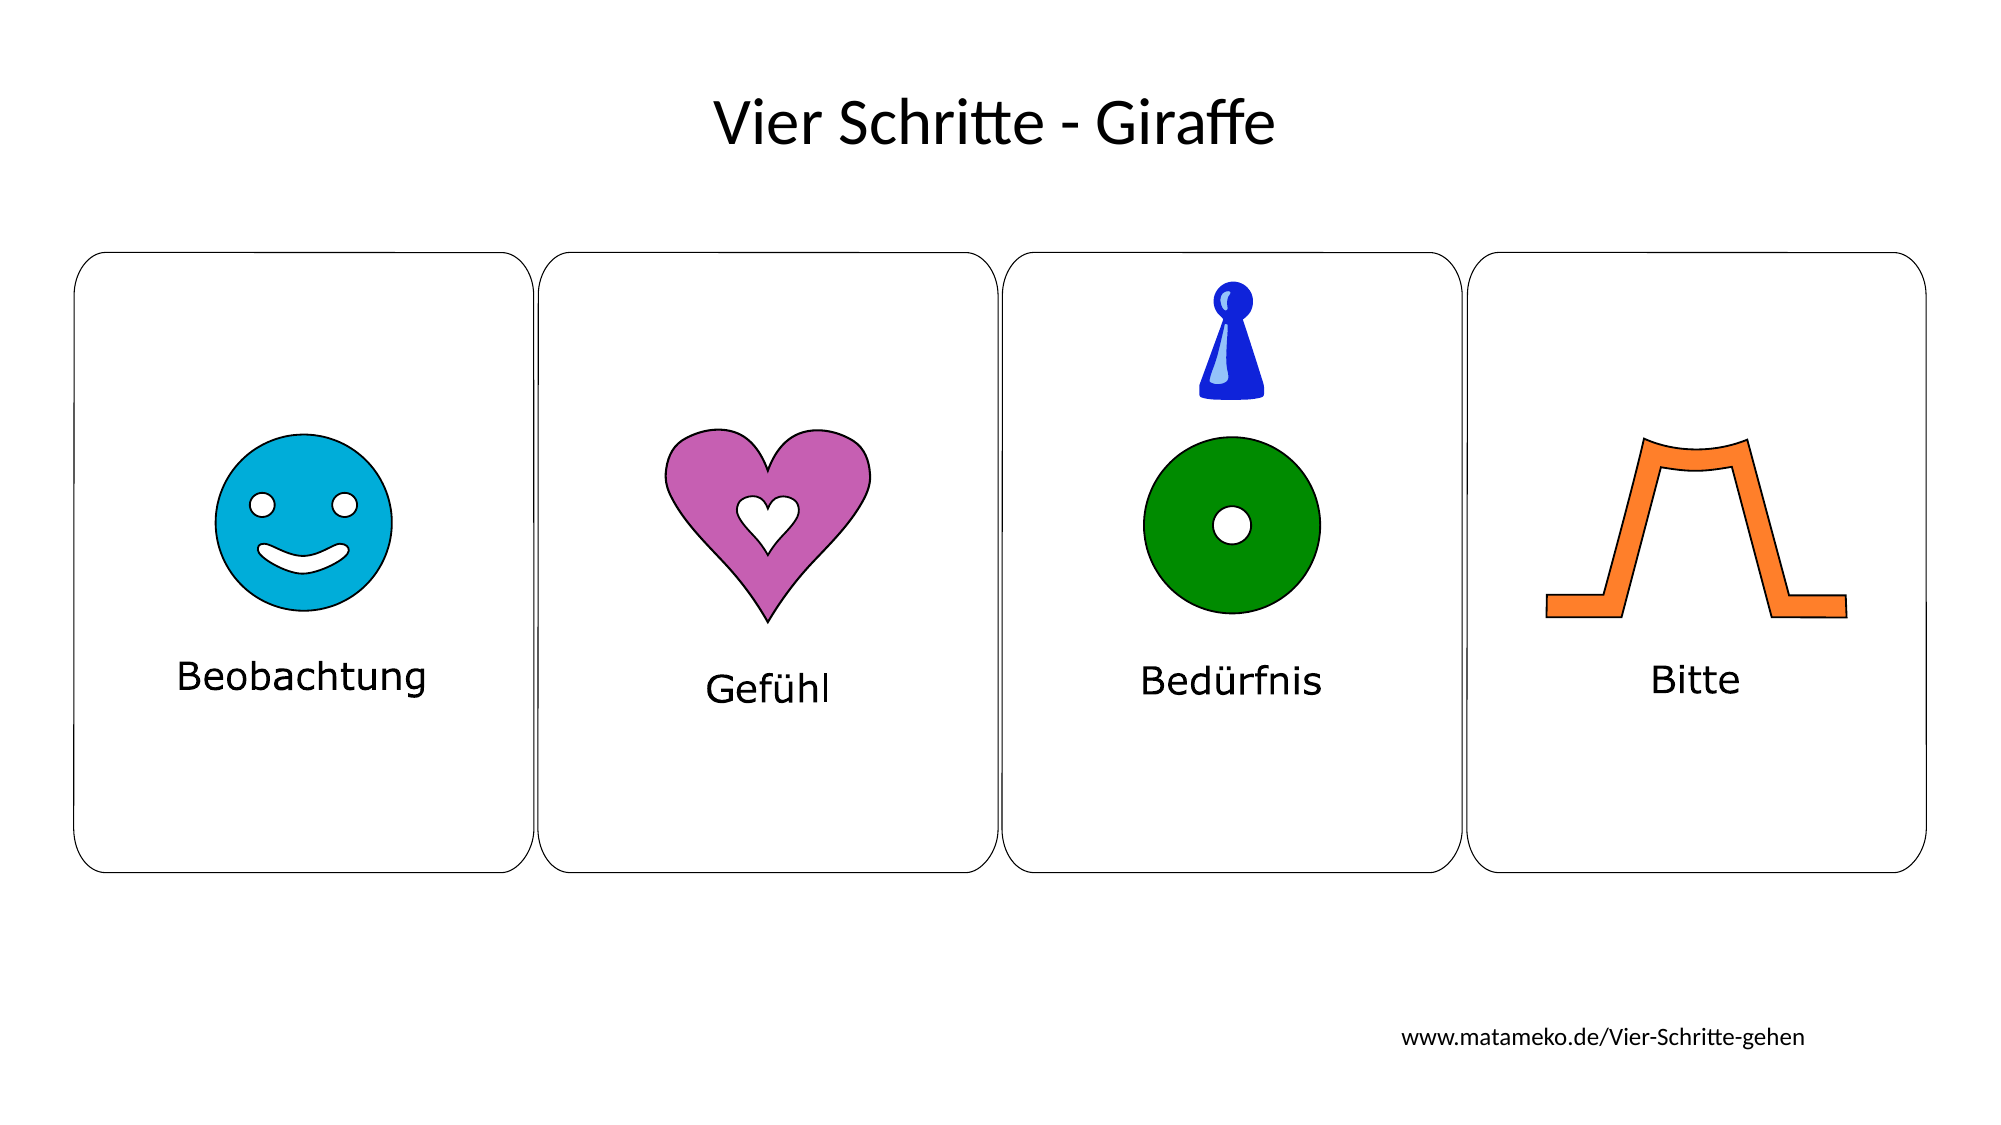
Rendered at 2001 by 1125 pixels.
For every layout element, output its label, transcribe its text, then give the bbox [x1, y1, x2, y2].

text_box [273, 668, 293, 691]
text_box [1719, 671, 1739, 694]
text_box [251, 660, 271, 691]
text_box [1270, 672, 1288, 695]
text_box [1304, 672, 1321, 696]
text_box [405, 668, 425, 698]
text_box [297, 668, 315, 691]
text_box [759, 672, 773, 703]
text_box [1190, 665, 1210, 696]
text_box [215, 434, 392, 611]
text_box [707, 674, 733, 704]
text_box [179, 661, 201, 690]
text_box [736, 681, 757, 704]
text_box Vier Schritte - Giraffe [699, 70, 1301, 167]
text_box [1680, 672, 1684, 694]
text_box www.matameko.de/Vier-Schritte-gehen [1386, 1013, 1821, 1058]
text_box [1688, 666, 1702, 694]
text_box [774, 681, 793, 704]
text_box [318, 660, 337, 690]
text_box [799, 672, 818, 703]
text_box [1143, 437, 1321, 614]
text_box [1255, 664, 1269, 695]
text_box [382, 668, 401, 690]
text_box [1546, 438, 1847, 618]
text_box [358, 668, 376, 691]
text_box [1143, 666, 1165, 695]
text_box [1199, 281, 1265, 400]
text_box [1216, 673, 1234, 696]
text_box [204, 668, 224, 691]
text_box [1653, 665, 1676, 694]
text_box [1703, 666, 1717, 694]
text_box [1294, 673, 1299, 695]
text_box [1240, 673, 1254, 695]
text_box [665, 429, 871, 623]
text_box [227, 668, 247, 691]
text_box [340, 662, 355, 691]
text_box [1168, 672, 1187, 696]
